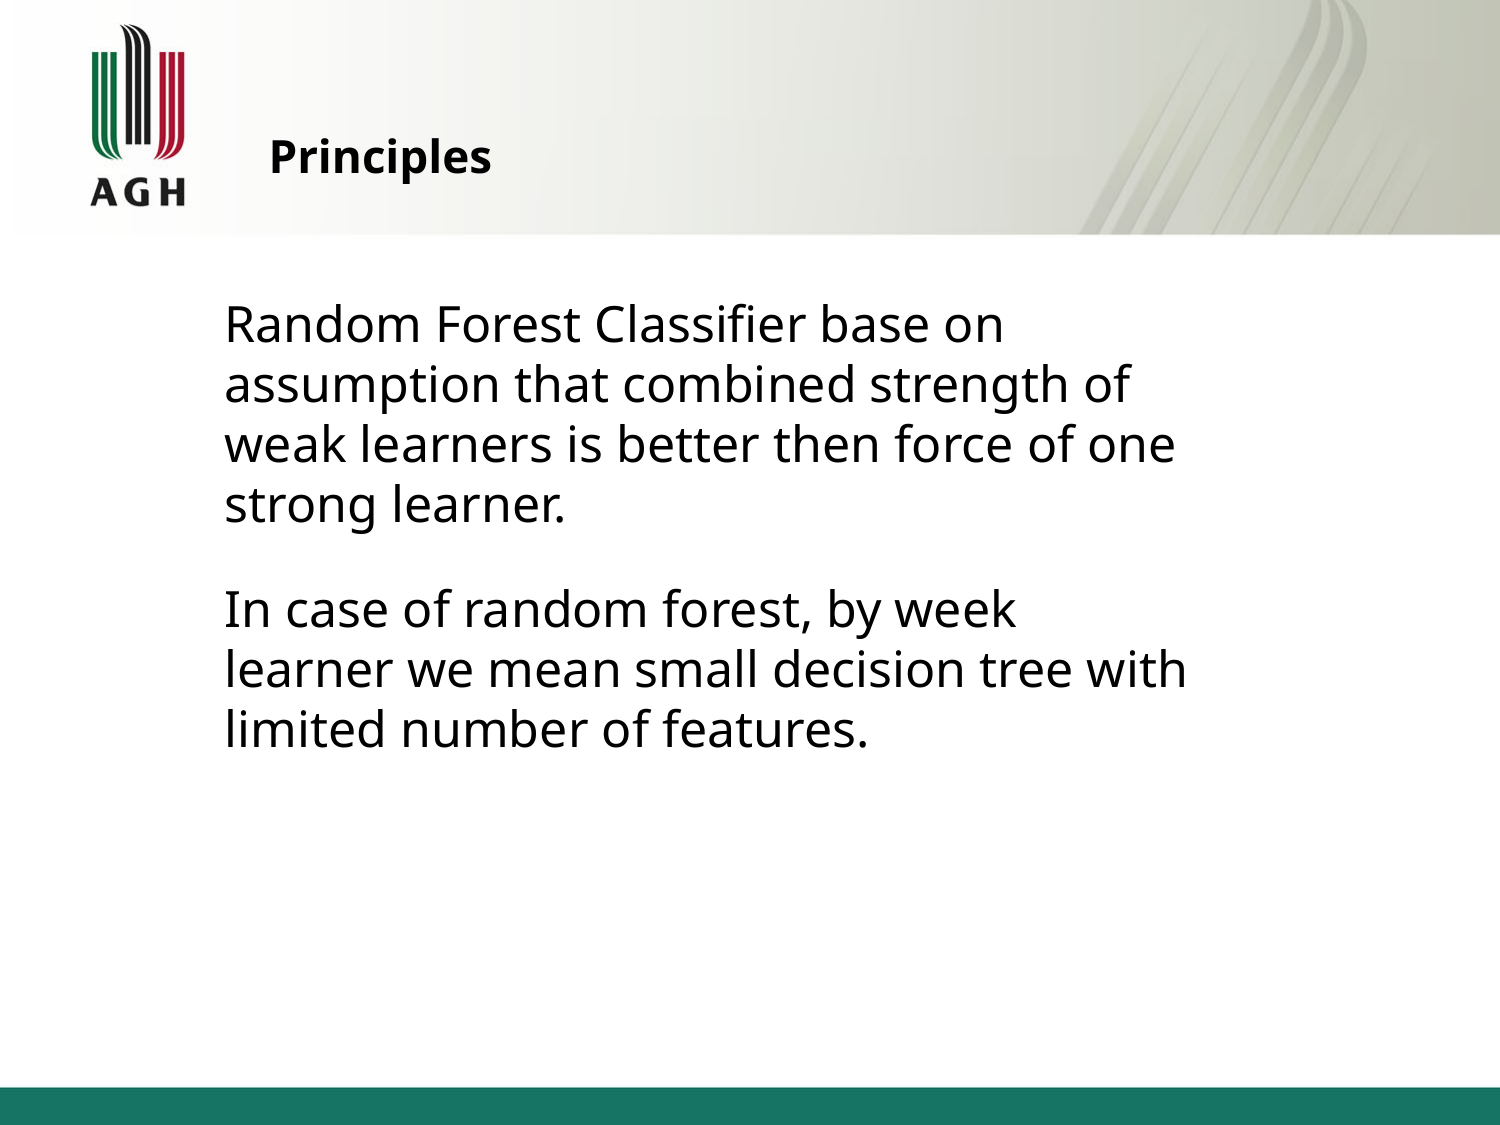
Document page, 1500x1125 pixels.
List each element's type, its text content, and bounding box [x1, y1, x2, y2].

picture [0, 0, 1500, 1125]
text_box Principles [253, 119, 1425, 191]
text_box Random Forest Classifier base on assumption that combined strength of weak learners is better then force of one strong learner. In case of random forest, by week learner we mean small decision tree with limited number of features. [210, 284, 1207, 765]
